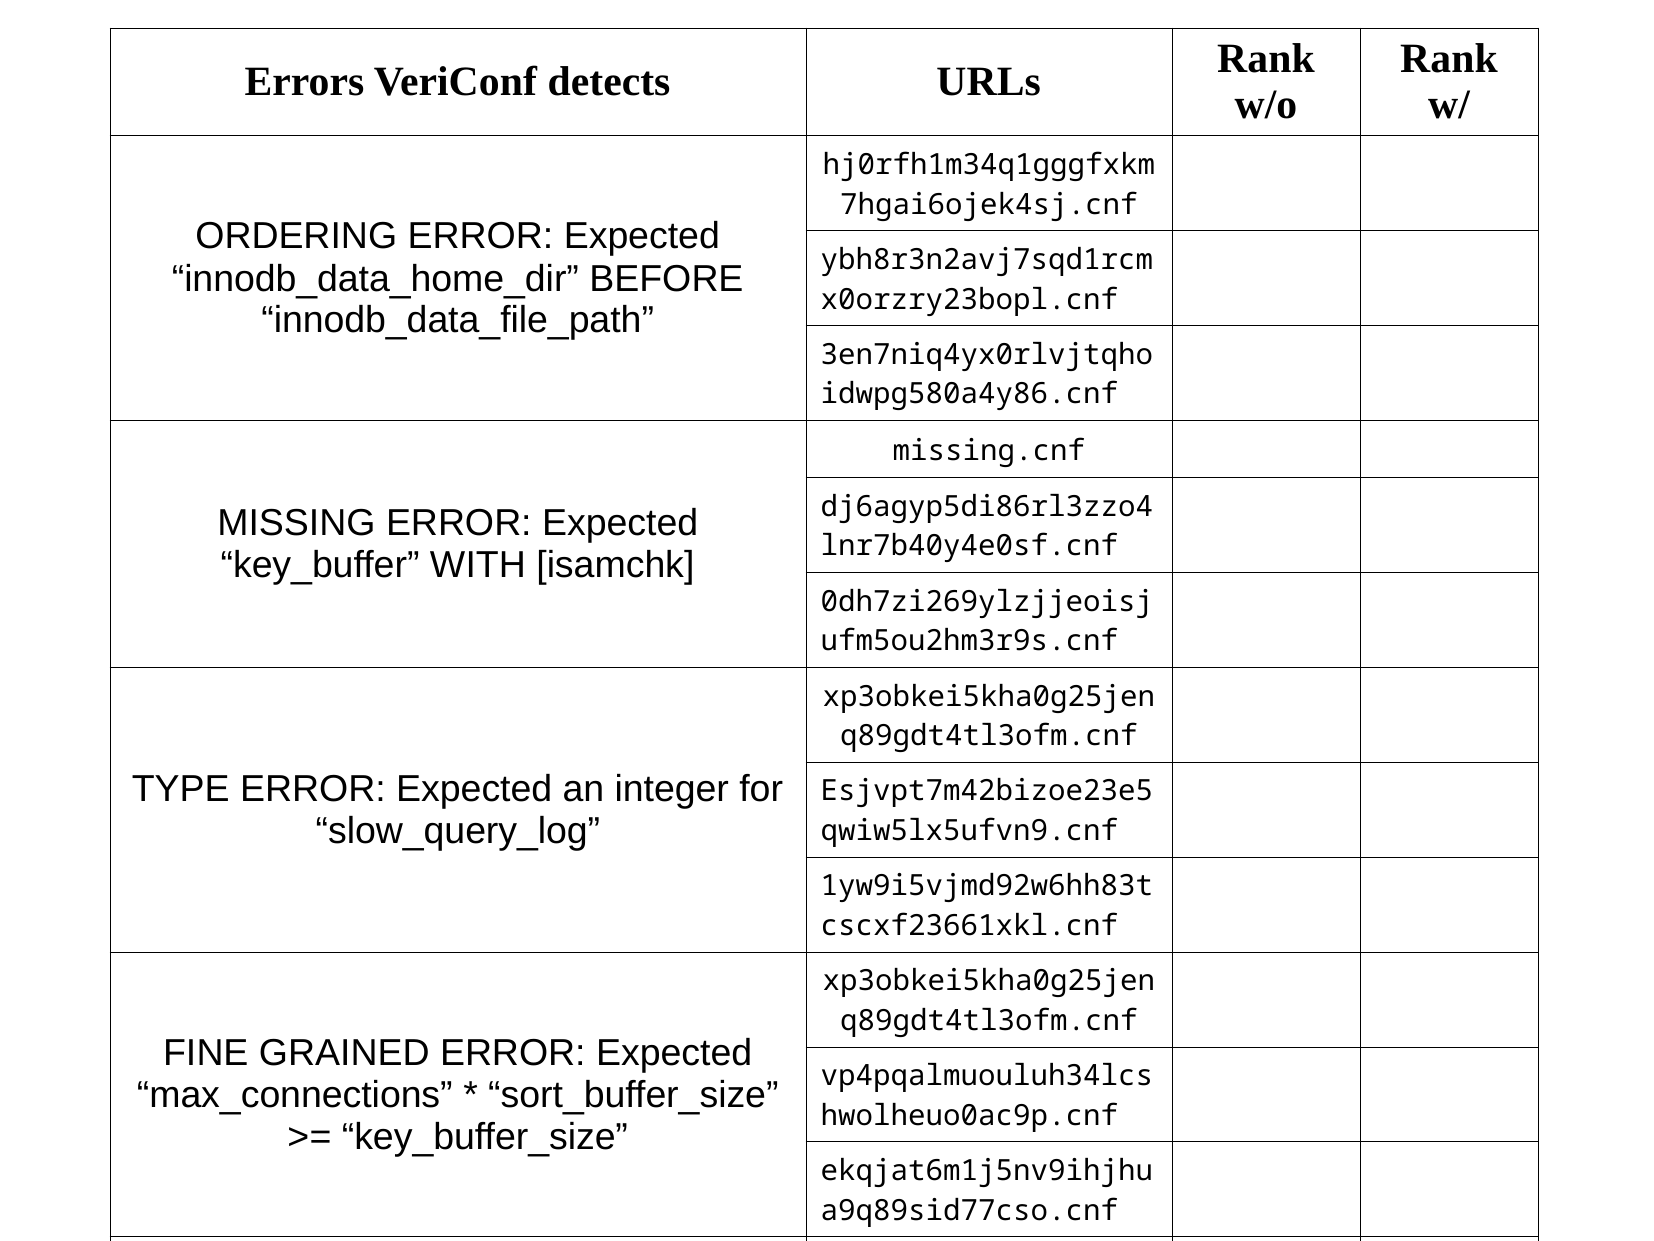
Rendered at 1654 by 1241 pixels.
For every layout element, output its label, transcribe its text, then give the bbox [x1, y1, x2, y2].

table_header URLs [807, 29, 1172, 135]
table_cell ybh8r3n2avj7sqd1rcmx0orzry23bopl.cnf [807, 231, 1172, 325]
table_cell [1361, 1237, 1538, 1241]
table_cell [1173, 231, 1360, 325]
table_cell xp3obkei5kha0g25jenq89gdt4tl3ofm.cnf [807, 668, 1172, 762]
table_cell xp3obkei5kha0g25jenq89gdt4tl3ofm.cnf [807, 953, 1172, 1047]
table_cell MISSING ERROR: Expected “key_buffer” WITH [isamchk] [111, 421, 806, 667]
table_cell [1173, 478, 1360, 572]
table_cell [1361, 953, 1538, 1047]
table_cell dj6agyp5di86rl3zzo4lnr7b40y4e0sf.cnf [807, 478, 1172, 572]
table_cell 0dh7zi269ylzjjeoisjufm5ou2hm3r9s.cnf [807, 573, 1172, 667]
table_cell [1173, 953, 1360, 1047]
table_cell r817w4w029t9n885609su9u7uy6rgdgx.cnf [807, 1237, 1172, 1241]
table_cell vp4pqalmuouluh34lcshwolheuo0ac9p.cnf [807, 1048, 1172, 1141]
table_cell [1173, 858, 1360, 952]
table_cell 1yw9i5vjmd92w6hh83tcscxf23661xkl.cnf [807, 858, 1172, 952]
table_cell missing.cnf [807, 421, 1172, 477]
table_cell ORDERING ERROR: Expected “innodb_data_home_dir” BEFORE “innodb_data_file_path” [111, 136, 806, 420]
table_header Rank w/o [1173, 29, 1360, 135]
table_cell [1361, 136, 1538, 230]
table_cell [1361, 231, 1538, 325]
table_cell [1173, 668, 1360, 762]
table_cell ekqjat6m1j5nv9ihjhua9q89sid77cso.cnf [807, 1142, 1172, 1236]
table_cell INTEGER CORRELATION ERROR: Expected “max_allowed_packet” < “innodb_buffer_pool_size” [111, 1237, 806, 1241]
table_cell hj0rfh1m34q1gggfxkm7hgai6ojek4sj.cnf [807, 136, 1172, 230]
table_cell [1361, 1142, 1538, 1236]
table_cell [1361, 421, 1538, 477]
table_cell [1361, 858, 1538, 952]
table_cell [1361, 573, 1538, 667]
table_cell [1173, 1048, 1360, 1141]
table_cell [1361, 668, 1538, 762]
table_cell [1361, 478, 1538, 572]
table_cell [1173, 1237, 1360, 1241]
table_cell FINE GRAINED ERROR: Expected “max_connections” * “sort_buffer_size” >= “key_buffer_size” [111, 953, 806, 1236]
table_header Rank w/ [1361, 29, 1538, 135]
table_cell [1361, 763, 1538, 857]
table_cell Esjvpt7m42bizoe23e5qwiw5lx5ufvn9.cnf [807, 763, 1172, 857]
table_cell [1173, 326, 1360, 420]
table_header Errors VeriConf detects [111, 29, 806, 135]
table_cell TYPE ERROR: Expected an integer for “slow_query_log” [111, 668, 806, 952]
table_cell 3en7niq4yx0rlvjtqhoidwpg580a4y86.cnf [807, 326, 1172, 420]
table_cell [1173, 763, 1360, 857]
table_cell [1173, 573, 1360, 667]
table_cell [1173, 1142, 1360, 1236]
table_cell [1173, 136, 1360, 230]
table_cell [1361, 326, 1538, 420]
table_cell [1173, 421, 1360, 477]
table_cell [1361, 1048, 1538, 1141]
